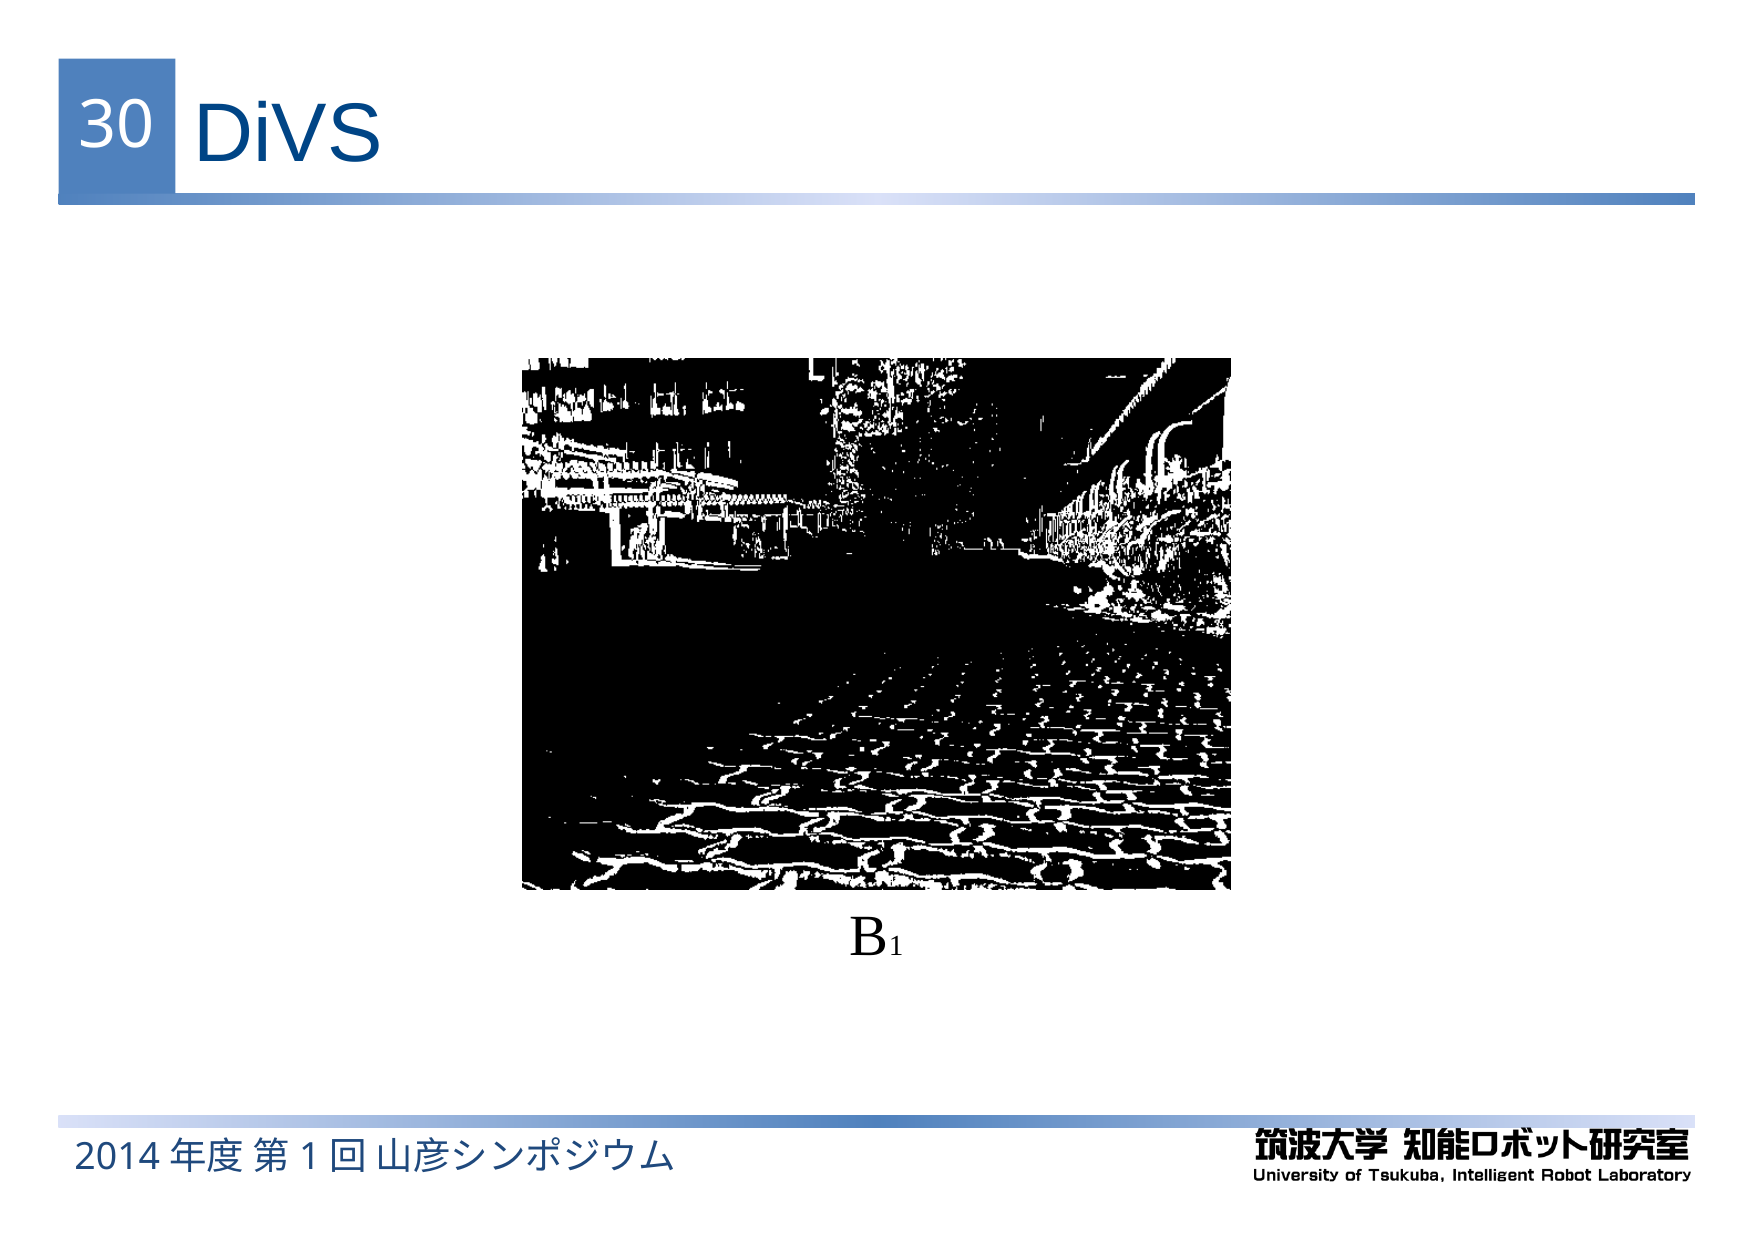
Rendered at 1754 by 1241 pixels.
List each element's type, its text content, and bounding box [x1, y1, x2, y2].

picture [522, 358, 1231, 890]
picture [1252, 1127, 1691, 1182]
title DiVS [193, 61, 1651, 205]
text_box B1 [835, 895, 919, 976]
